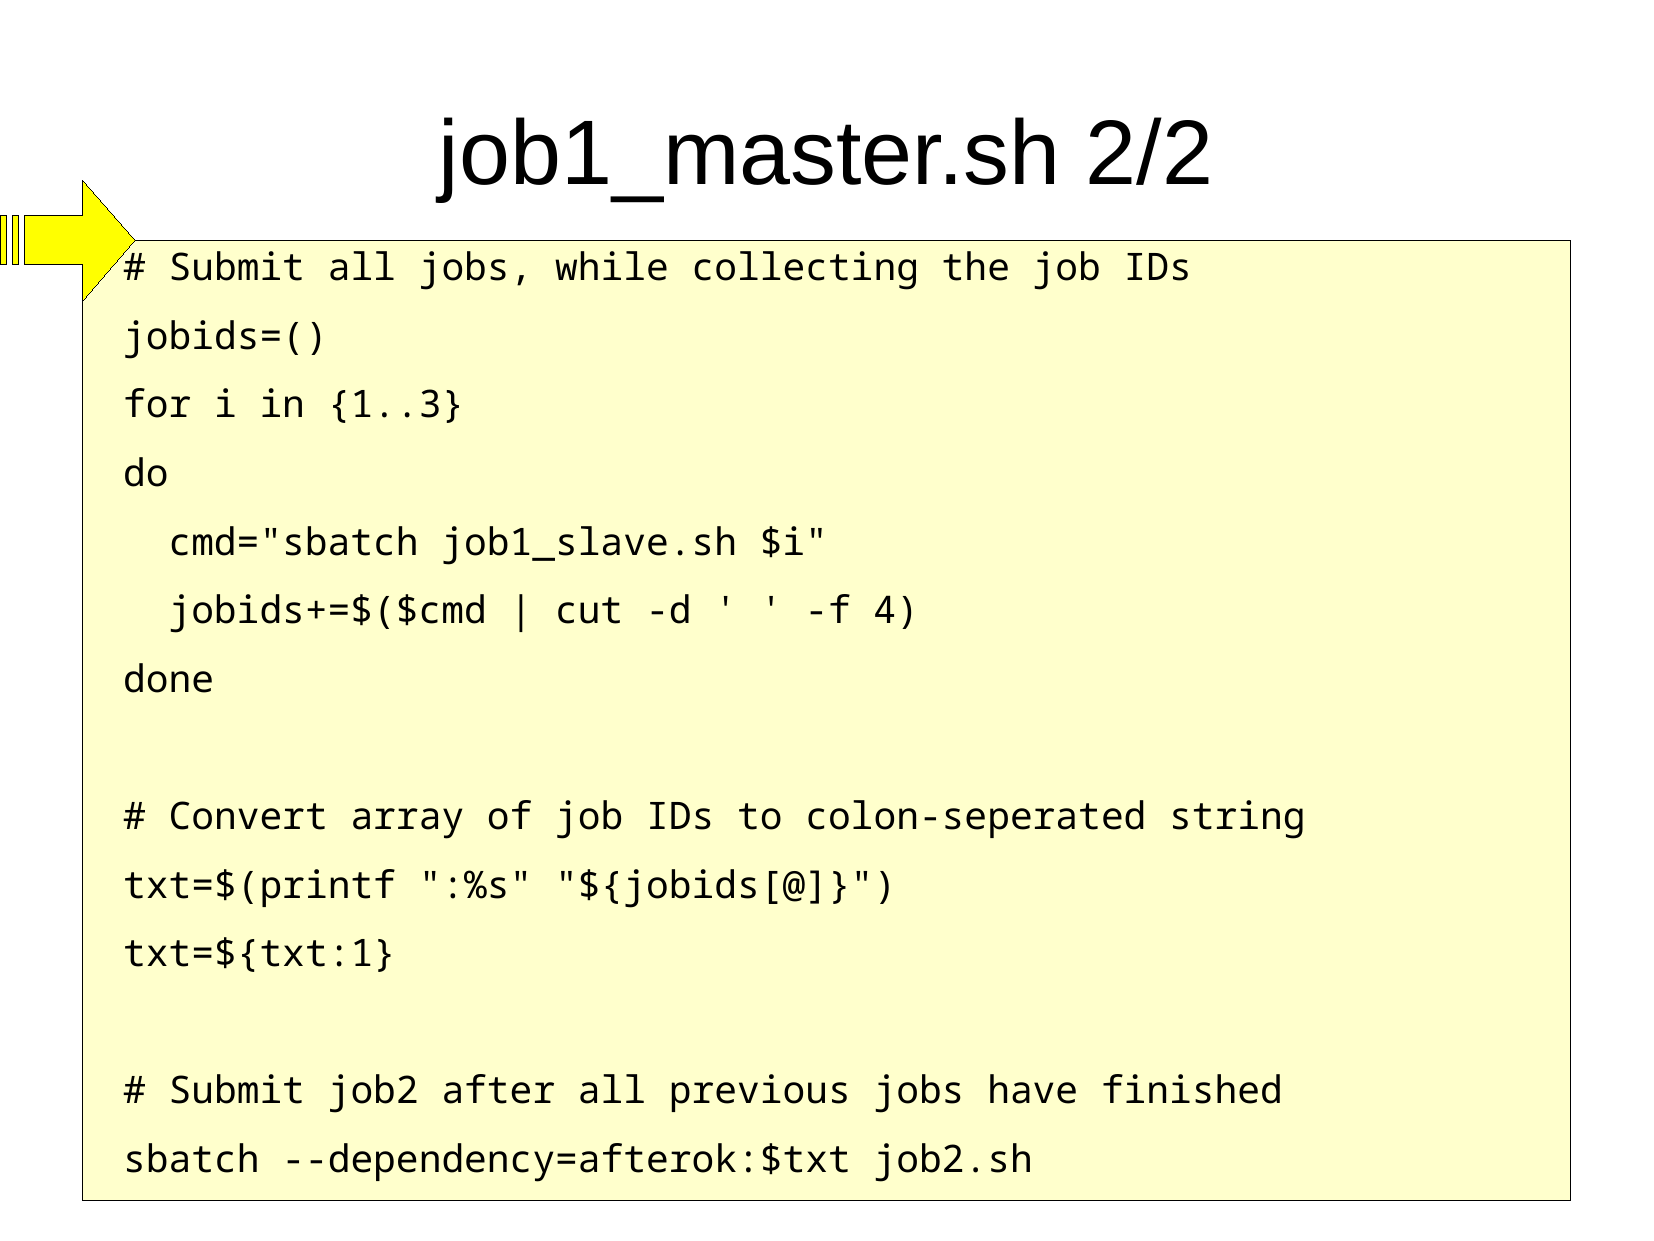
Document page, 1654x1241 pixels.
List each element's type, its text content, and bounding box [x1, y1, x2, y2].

text_box [24, 180, 136, 302]
list # Submit all jobs, while collecting the job IDs jobids=() for i in {1..3} do cmd="sbatch job1_slave.sh $i" jobids+=$($cmd | cut -d ' ' -f 4) done # Convert array of job IDs to colon-seperated string txt=$(printf ":%s" "${jobids[@]}") txt=${txt:1} # Submit job2 after all previous jobs have finished sbatch --dependency=afterok:$txt job2.sh [82, 240, 1571, 1201]
text_box [0, 215, 7, 265]
text_box [12, 215, 19, 265]
title job1_master.sh 2/2 [82, 49, 1571, 240]
